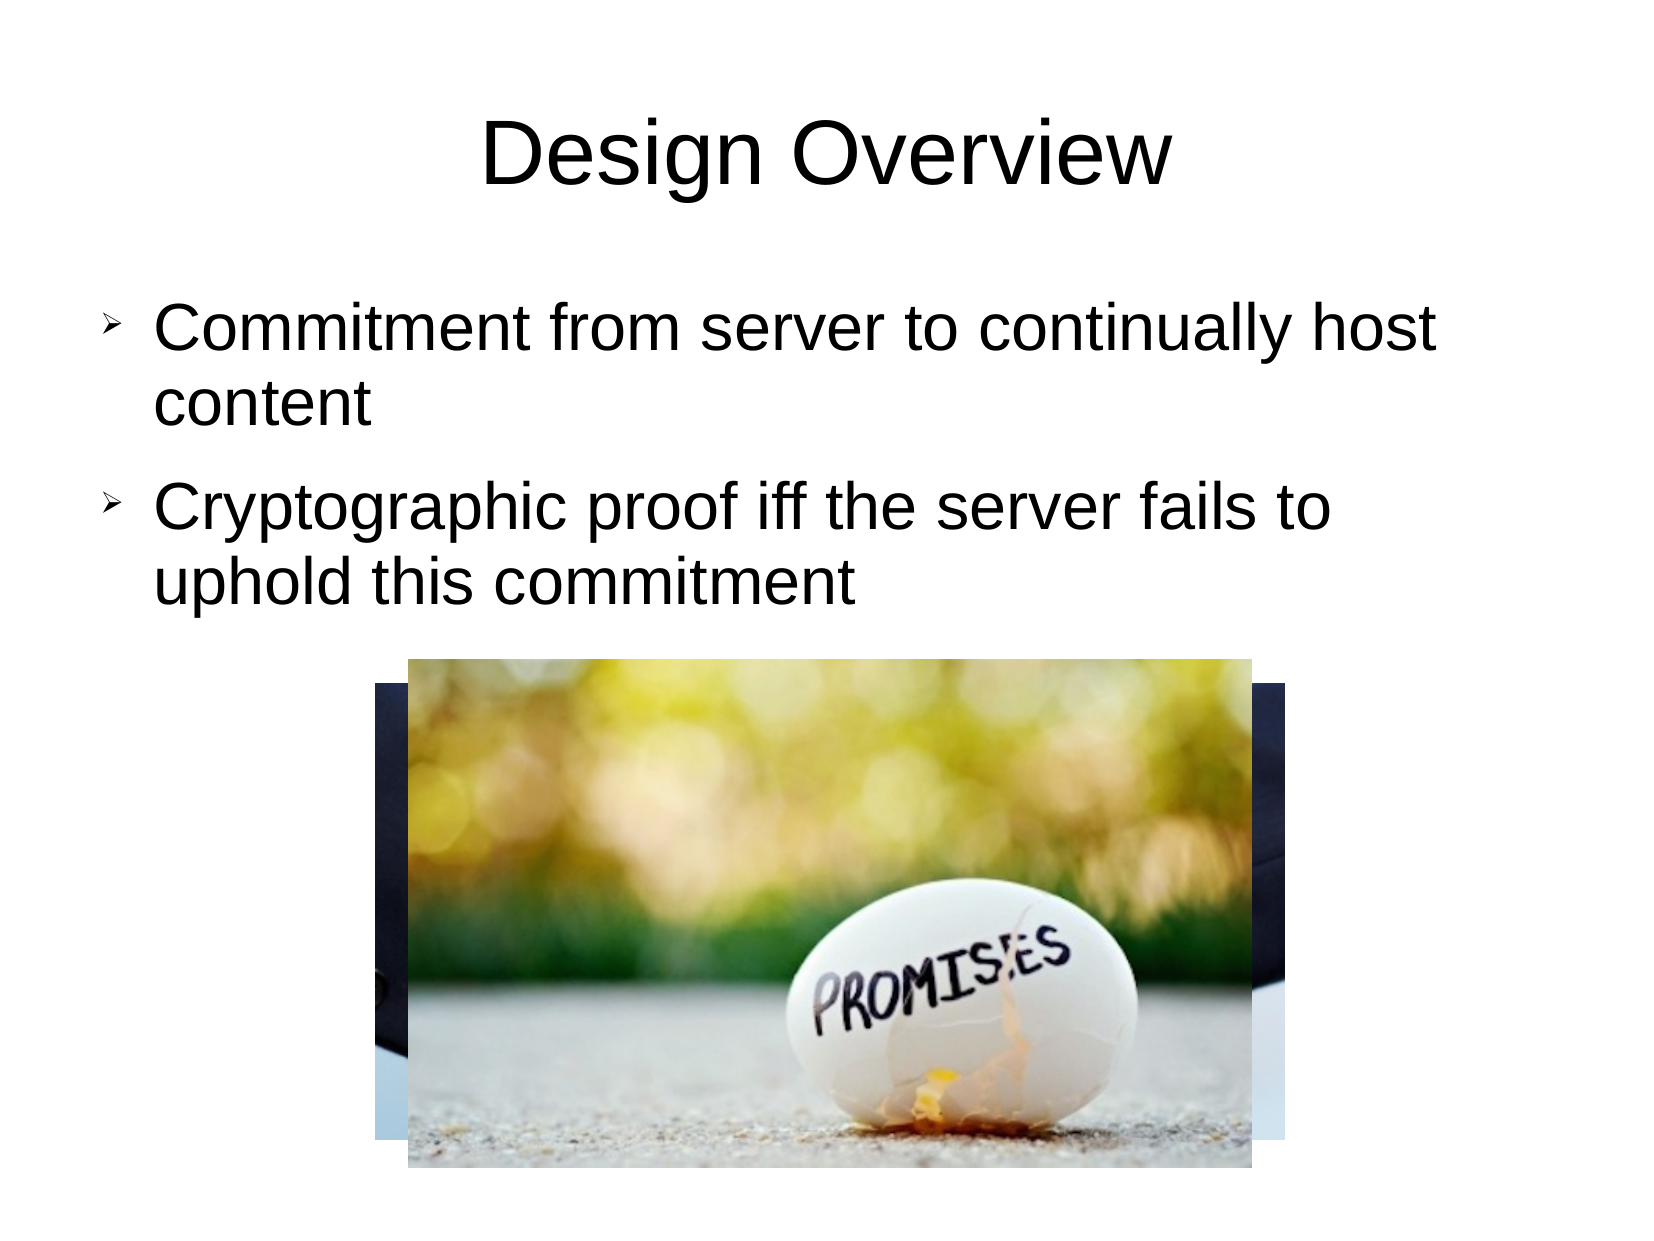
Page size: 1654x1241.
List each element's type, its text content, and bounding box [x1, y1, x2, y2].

picture [375, 659, 1285, 1168]
title Design Overview [82, 49, 1571, 257]
list Commitment from server to continually host content Cryptographic proof iff the server fails to uphold this commitment [82, 290, 1571, 1010]
